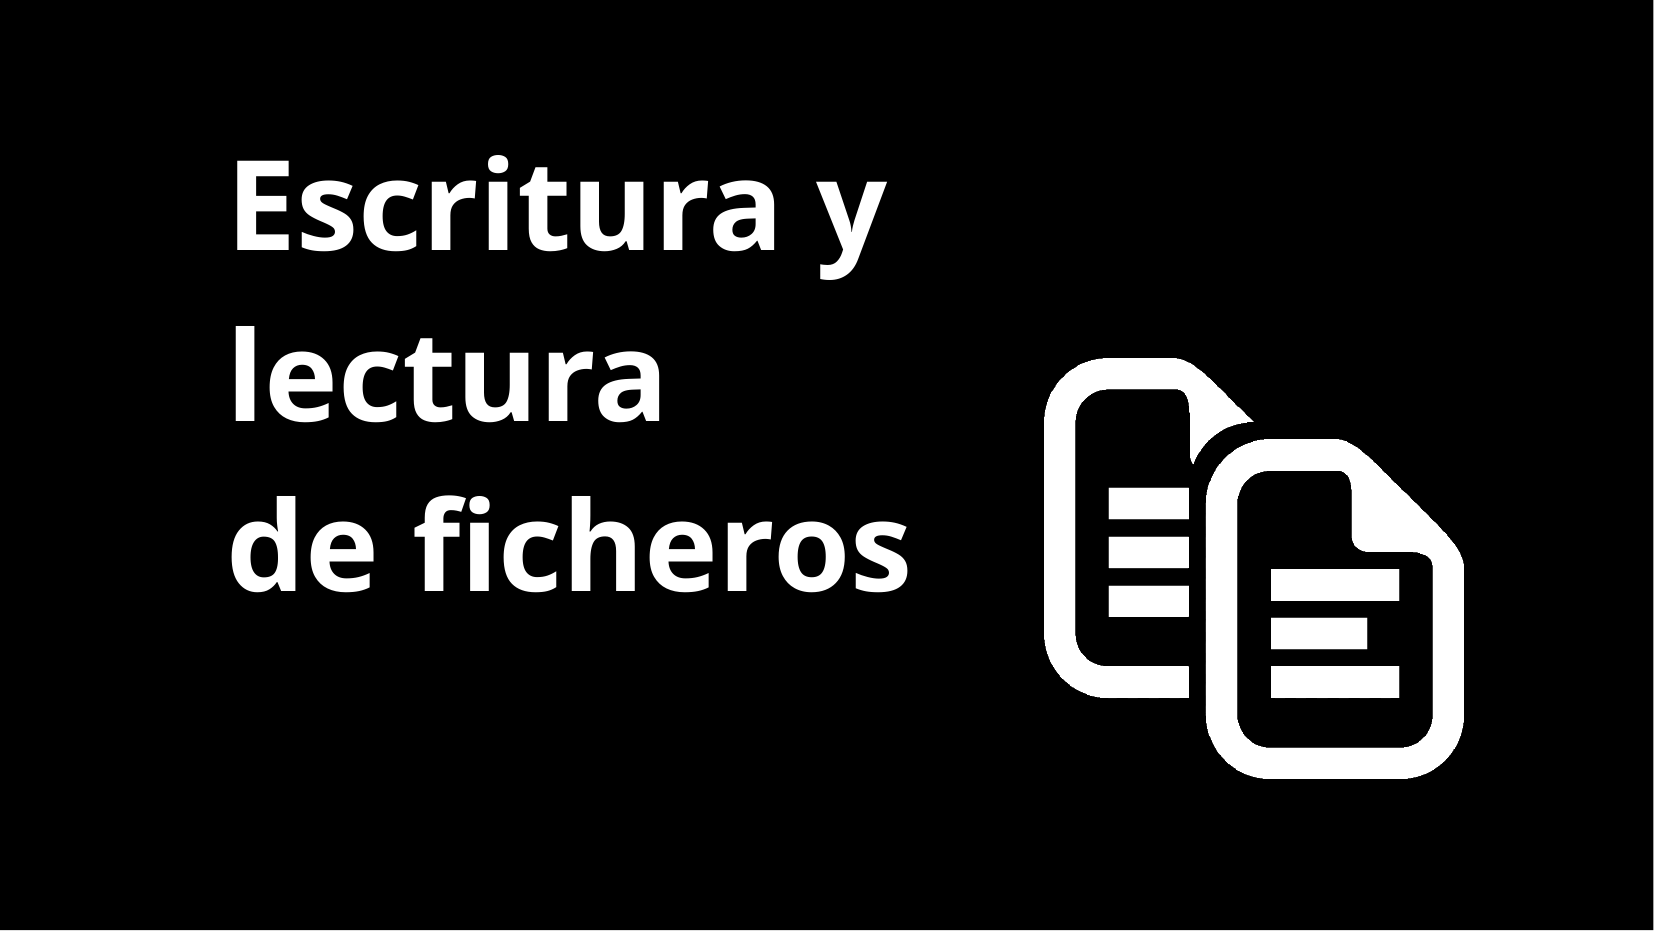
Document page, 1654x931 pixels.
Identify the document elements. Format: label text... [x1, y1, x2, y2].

text_box [0, 0, 1654, 931]
picture [1043, 357, 1464, 779]
text_box Escritura y lectura de ficheros [211, 109, 1273, 376]
